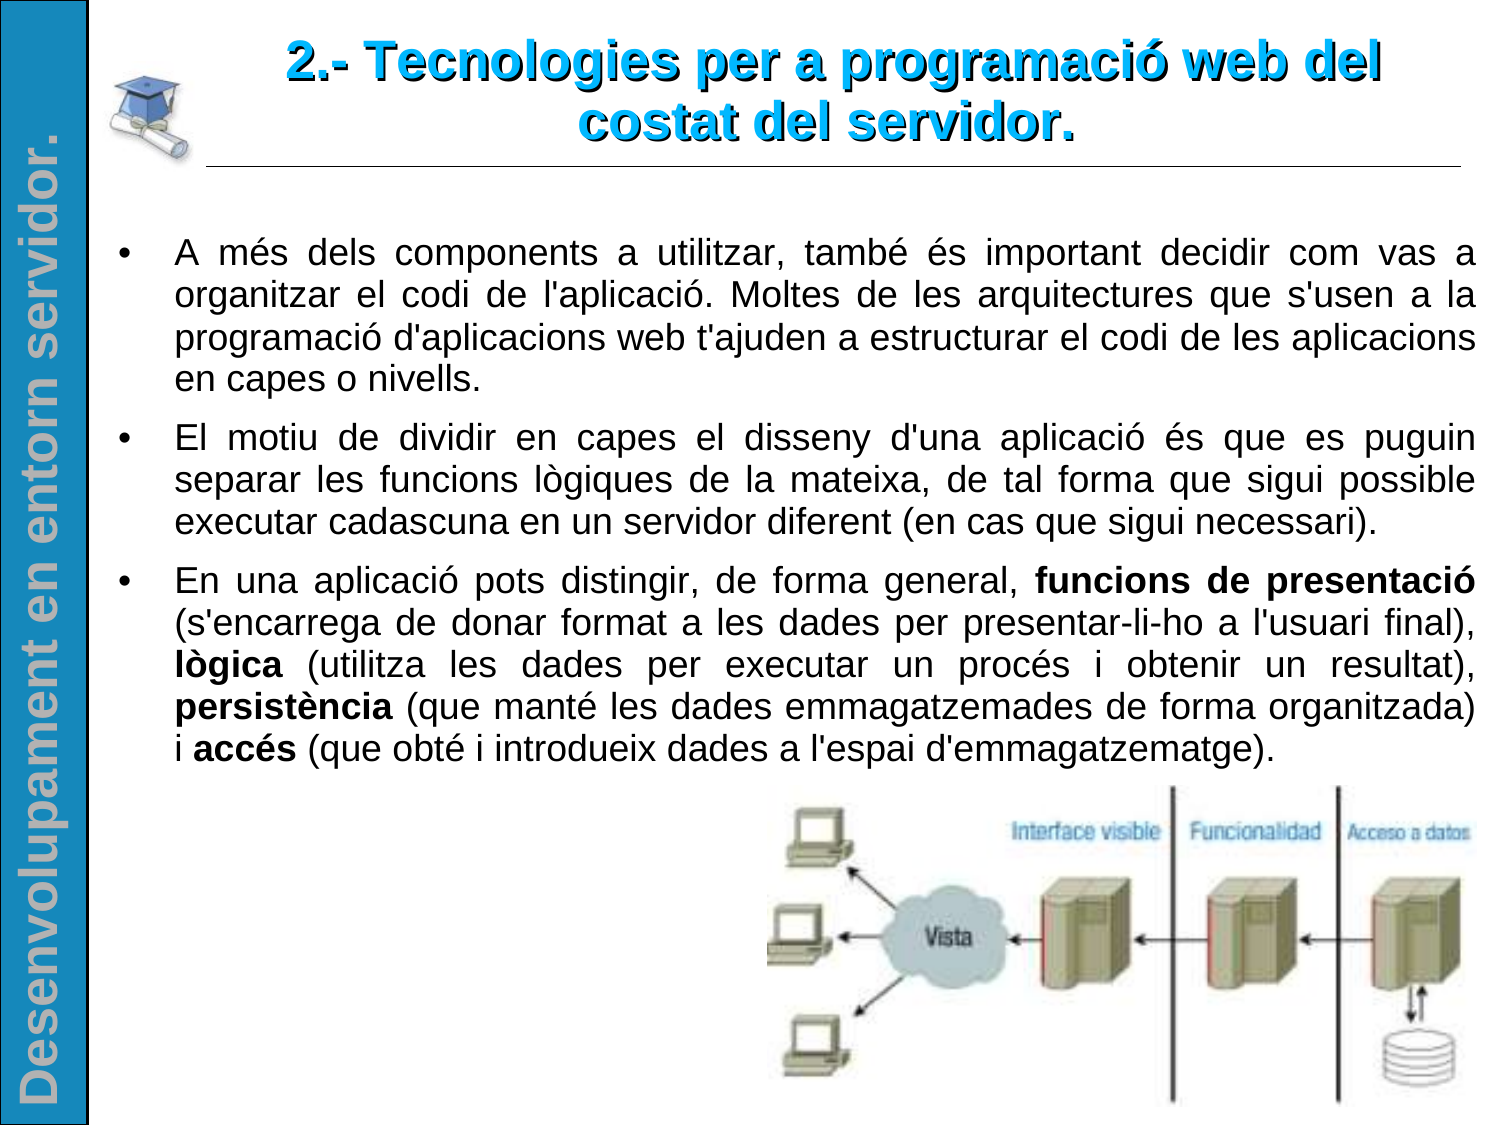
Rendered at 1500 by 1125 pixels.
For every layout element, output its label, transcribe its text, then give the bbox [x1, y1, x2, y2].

title 2.- Tecnologies per a programació web del costat del servidor. [206, 29, 1447, 152]
picture [767, 785, 1477, 1107]
picture [93, 61, 206, 174]
list A més dels components a utilitzar, també és important decidir com vas a organitzar el codi de l'aplicació. Moltes de les arquitectures que s'usen a la programació d'aplicacions web t'ajuden a estructurar el codi de les aplicacions en capes o nivells. El motiu de dividir en capes el disseny d'una aplicació és que es puguin separar les funcions lògiques de la mateixa, de tal forma que sigui possible executar cadascuna en un servidor diferent (en cas que sigui necessari). En una aplicació pots distingir, de forma general, funcions de presentació (s'encarrega de donar format a les dades per presentar-li-ho a l'usuari final), lògica (utilitza les dades per executar un procés i obtenir un resultat), persistència (que manté les dades emmagatzemades de forma organitzada) i accés (que obté i introdueix dades a l'espai d'emmagatzematge). [118, 231, 1477, 975]
